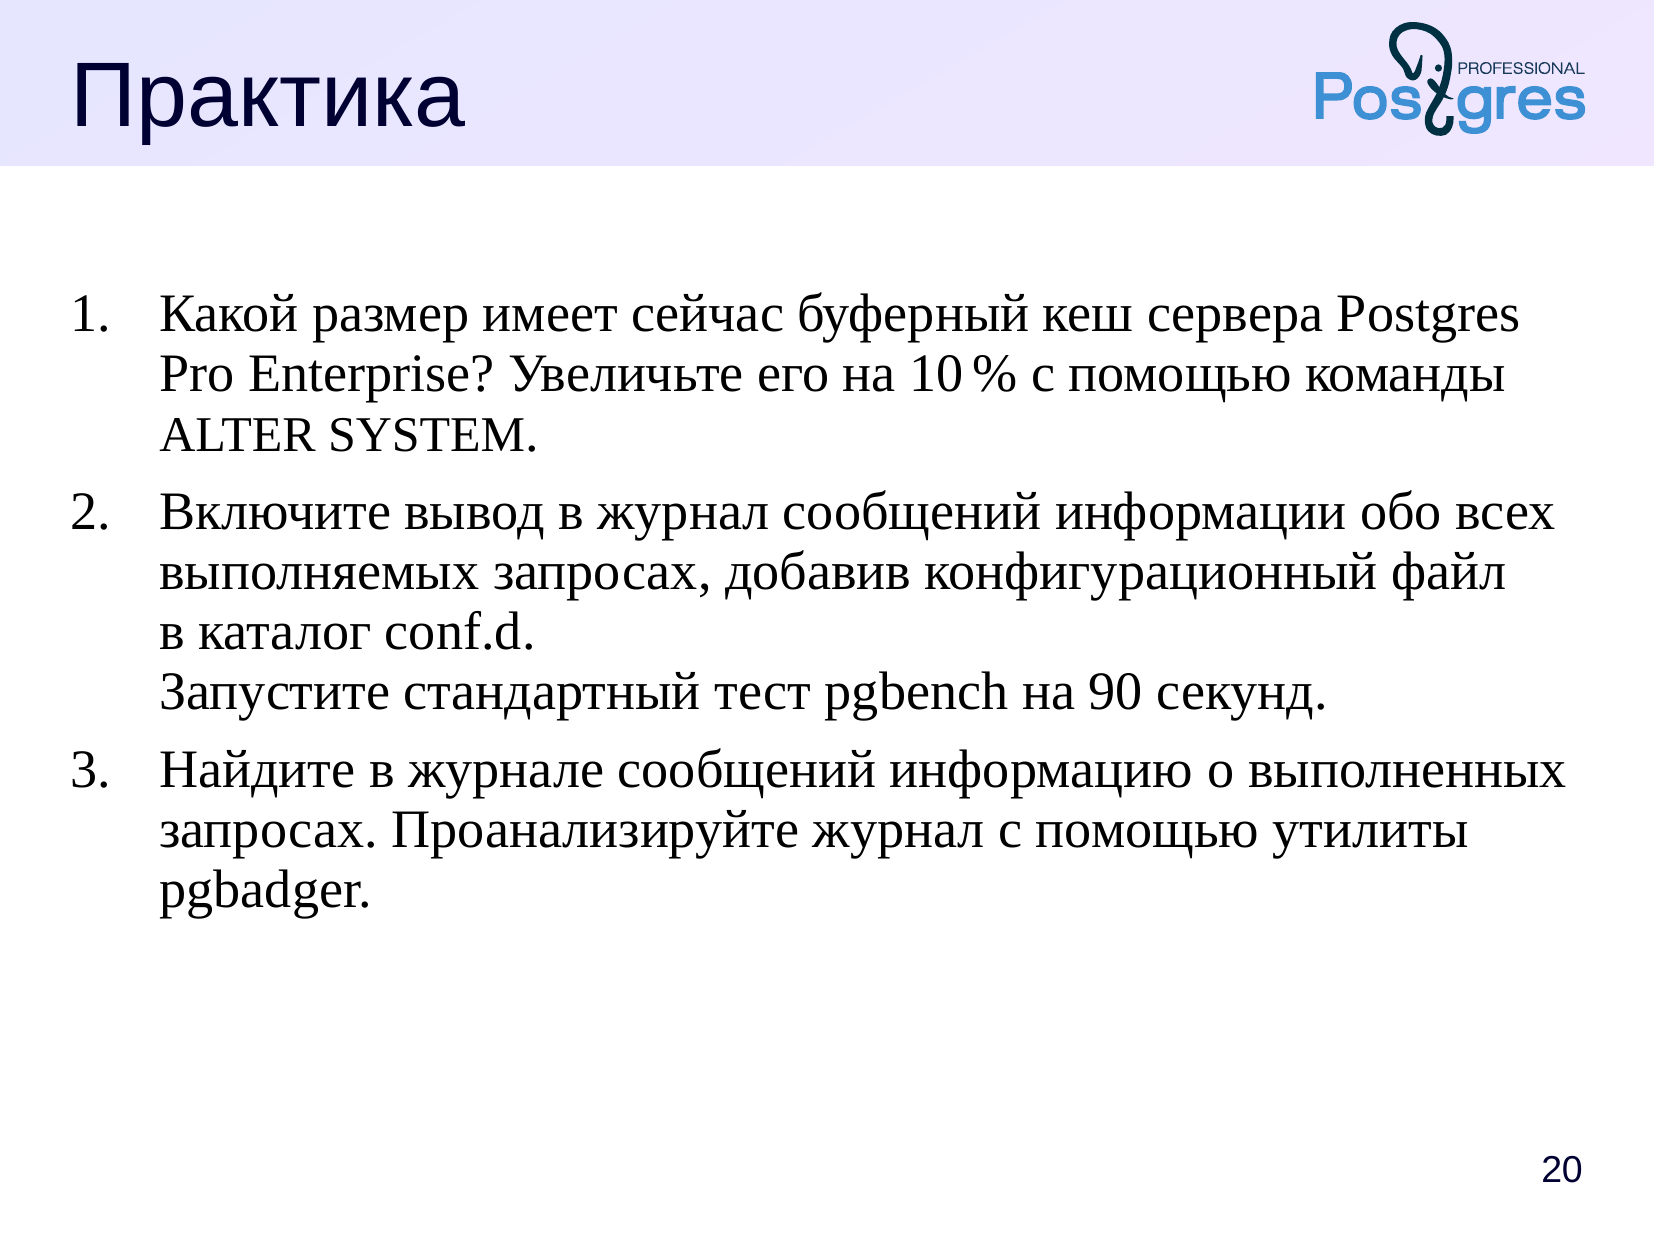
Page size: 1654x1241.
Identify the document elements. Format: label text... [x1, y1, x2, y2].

title Практика [70, 43, 1241, 147]
list Какой размер имеет сейчас буферный кеш сервера Postgres Pro Enterprise? Увеличьте его на 10% с помощью команды ALTER SYSTEM. Включите вывод в журнал сообщений информации обо всех выполняемых запросах, добавив конфигурационный файл в каталог conf.d. Запустите стандартный тест pgbench на 90 секунд. Найдите в журнале сообщений информацию о выполненных запросах. Проанализируйте журнал с помощью утилиты pgbadger. [70, 283, 1583, 1134]
